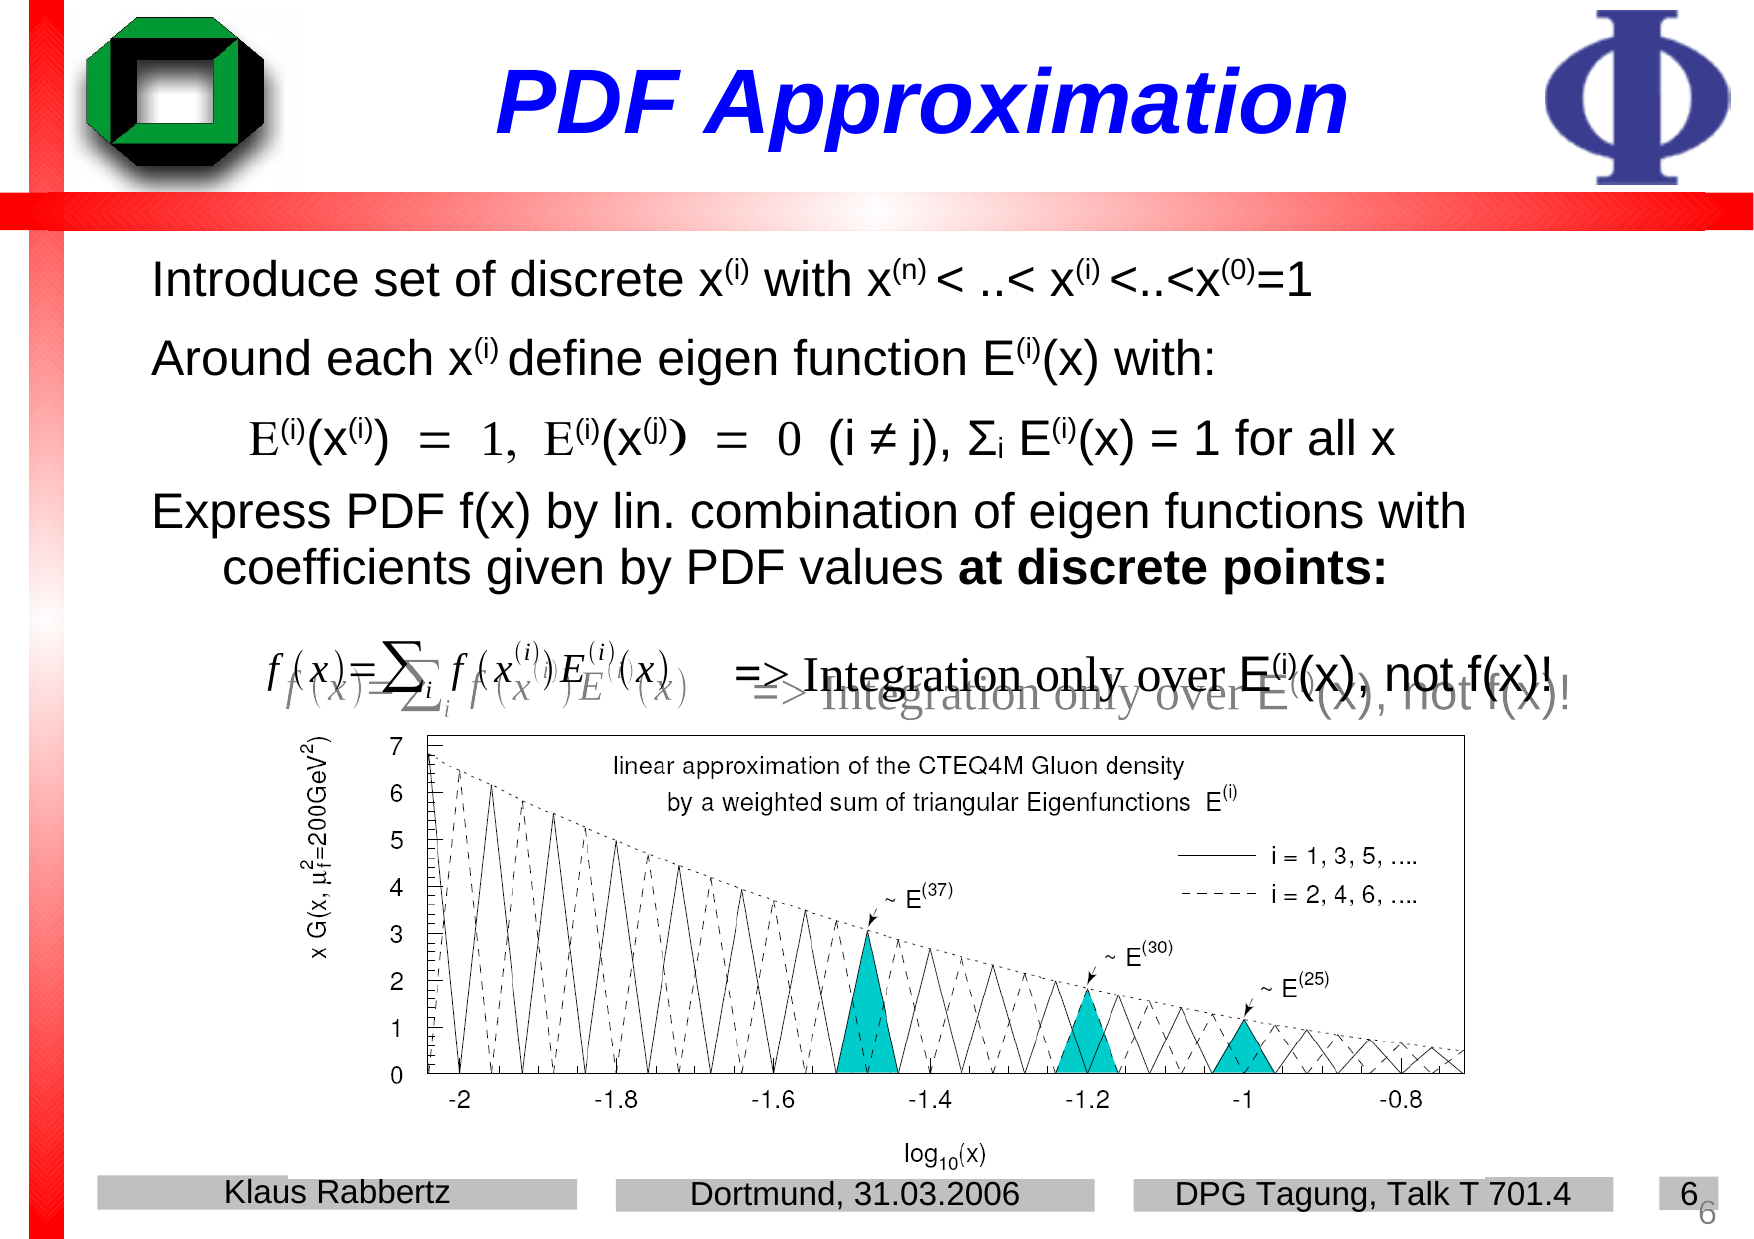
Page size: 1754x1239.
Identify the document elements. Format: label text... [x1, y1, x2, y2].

picture [288, 721, 1485, 1179]
chart [252, 639, 677, 705]
picture [1545, 10, 1731, 185]
text_box => Integration only over E(i)(x), not f(x)! [721, 625, 1577, 714]
list Introduce set of discrete x(i) with x(n) < ..< x(i) <..<x(0)=1 Around each x(i) define eigen function E(i)(x) with: E(i)(x(i)) = 1, E(i)(x(j)) = 0 (i ≠ j), Σi E(i)(x) = 1 for all x Express PDF f(x) by lin. combination of eigen functions with coefficients given by PDF values at discrete points: [92, 251, 1701, 700]
picture [64, 9, 299, 192]
title PDF Approximation [282, 21, 1566, 183]
